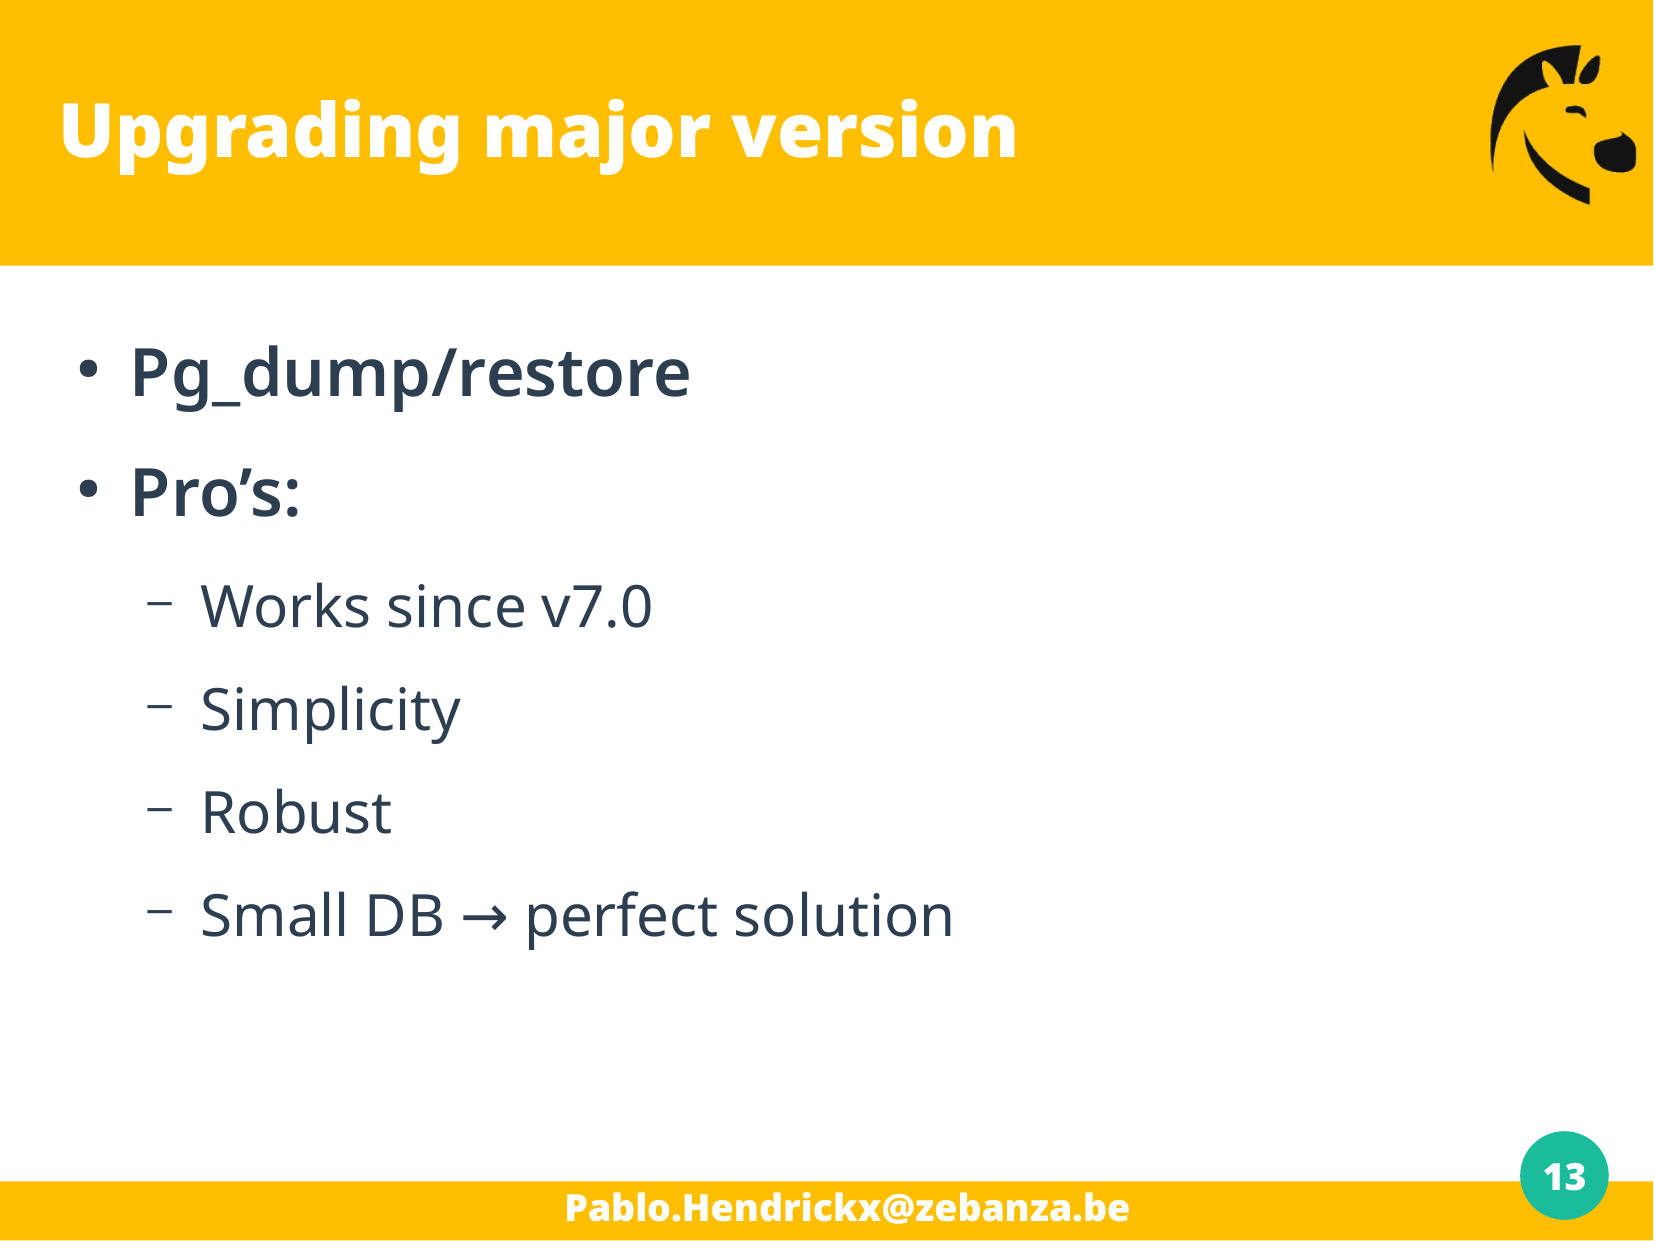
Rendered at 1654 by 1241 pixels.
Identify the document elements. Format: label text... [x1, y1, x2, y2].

picture [1410, 0, 1654, 241]
title Upgrading major version [58, 49, 1594, 207]
list Pg_dump/restore Pro’s: Works since v7.0 Simplicity Robust Small DB → perfect solution [58, 324, 1594, 1152]
